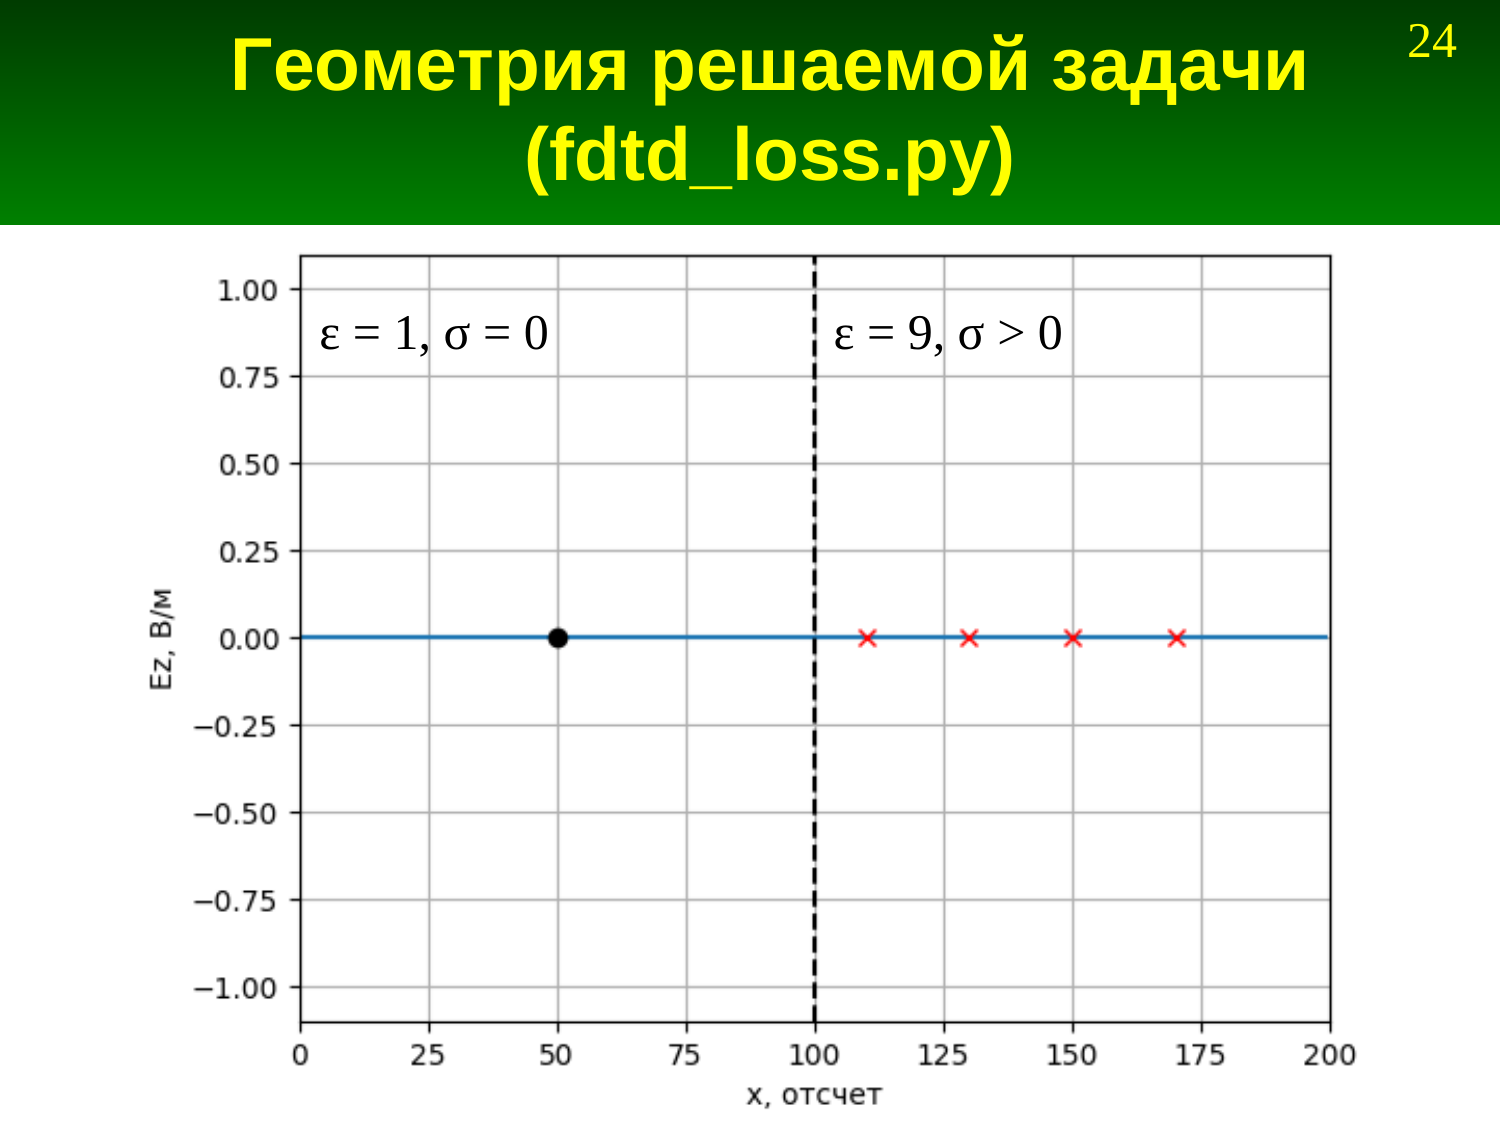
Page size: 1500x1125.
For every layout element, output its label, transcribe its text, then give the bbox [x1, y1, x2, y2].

text_box ε = 1, σ = 0 [304, 291, 564, 367]
text_box ε = 9, σ > 0 [818, 291, 1078, 367]
title Геометрия решаемой задачи (fdtd_loss.py) [100, 7, 1441, 204]
picture [134, 235, 1366, 1116]
